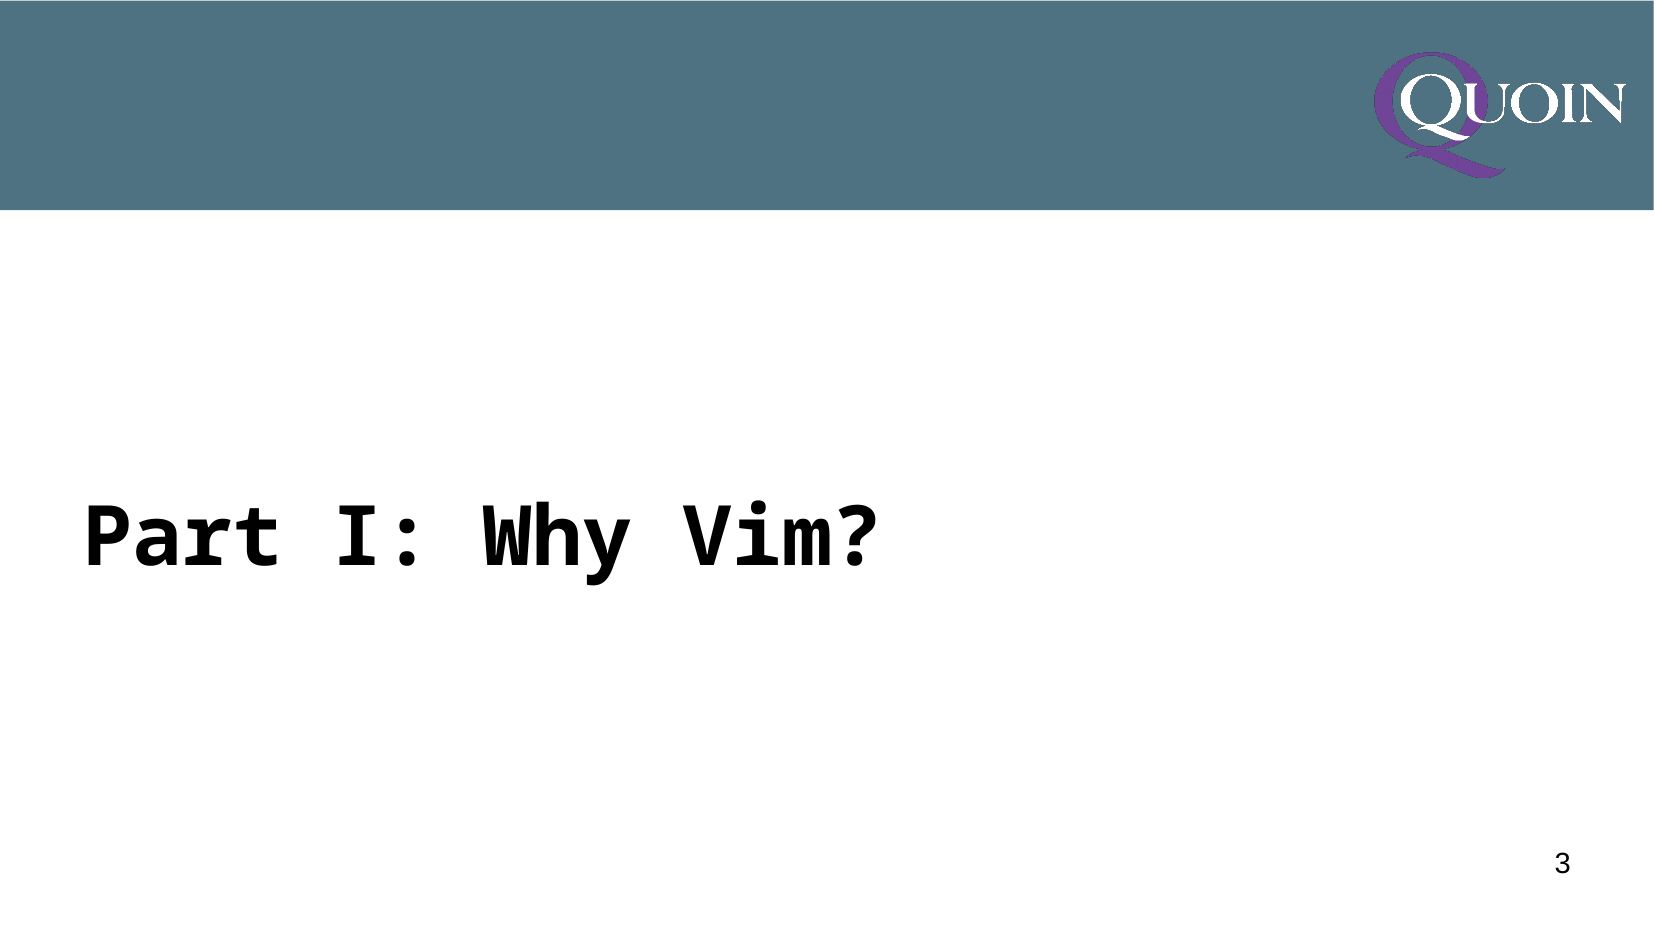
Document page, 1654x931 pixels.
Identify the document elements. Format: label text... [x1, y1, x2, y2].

subtitle Part I: Why Vim? [82, 109, 1235, 822]
picture [1372, 49, 1654, 180]
